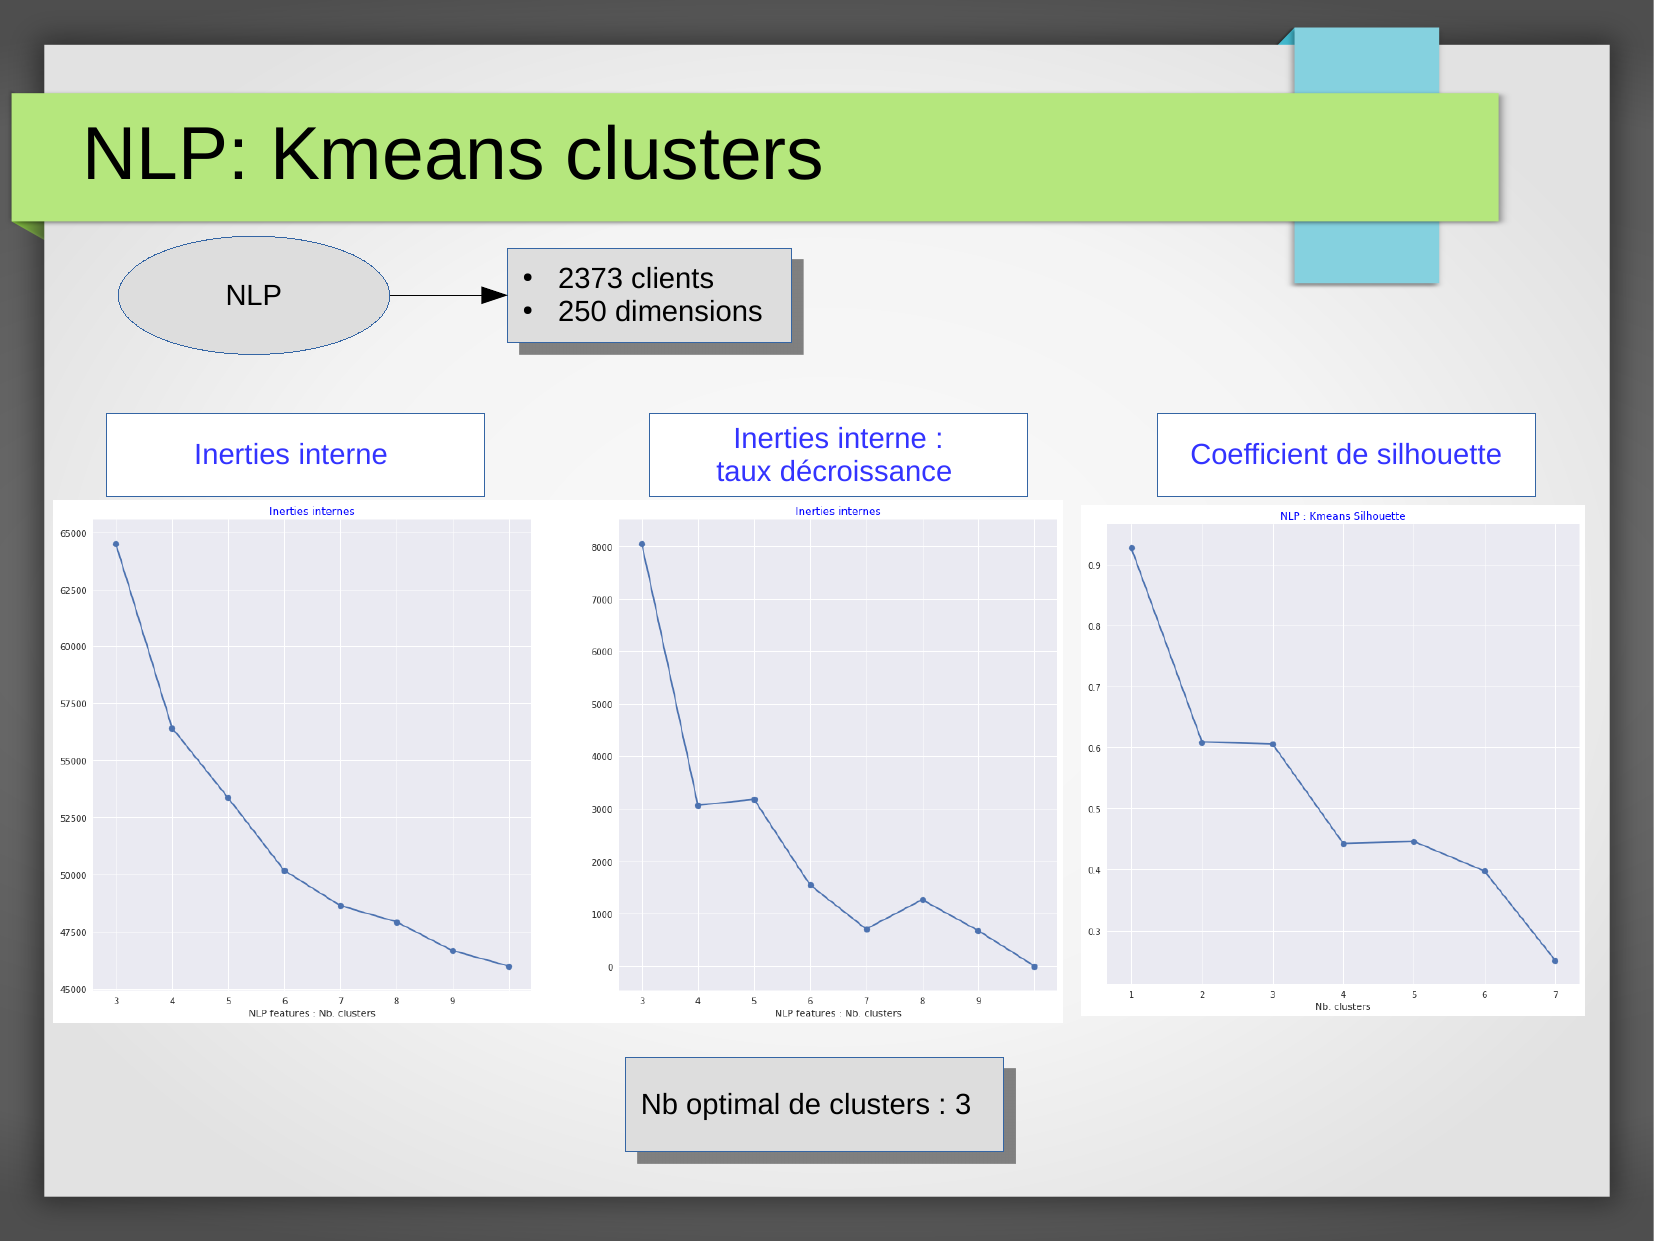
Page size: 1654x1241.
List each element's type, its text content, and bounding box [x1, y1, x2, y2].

picture [0, 0, 1654, 1241]
text_box Inerties interne : taux décroissance [649, 413, 1028, 497]
text_box Nb optimal de clusters : 3 [625, 1057, 1004, 1152]
text_box Inerties interne [106, 413, 485, 497]
text_box 2373 clients 250 dimensions [507, 248, 792, 343]
title NLP: Kmeans clusters [82, 94, 1477, 213]
text_box NLP [118, 236, 390, 355]
text_box Coefficient de silhouette [1157, 413, 1536, 497]
